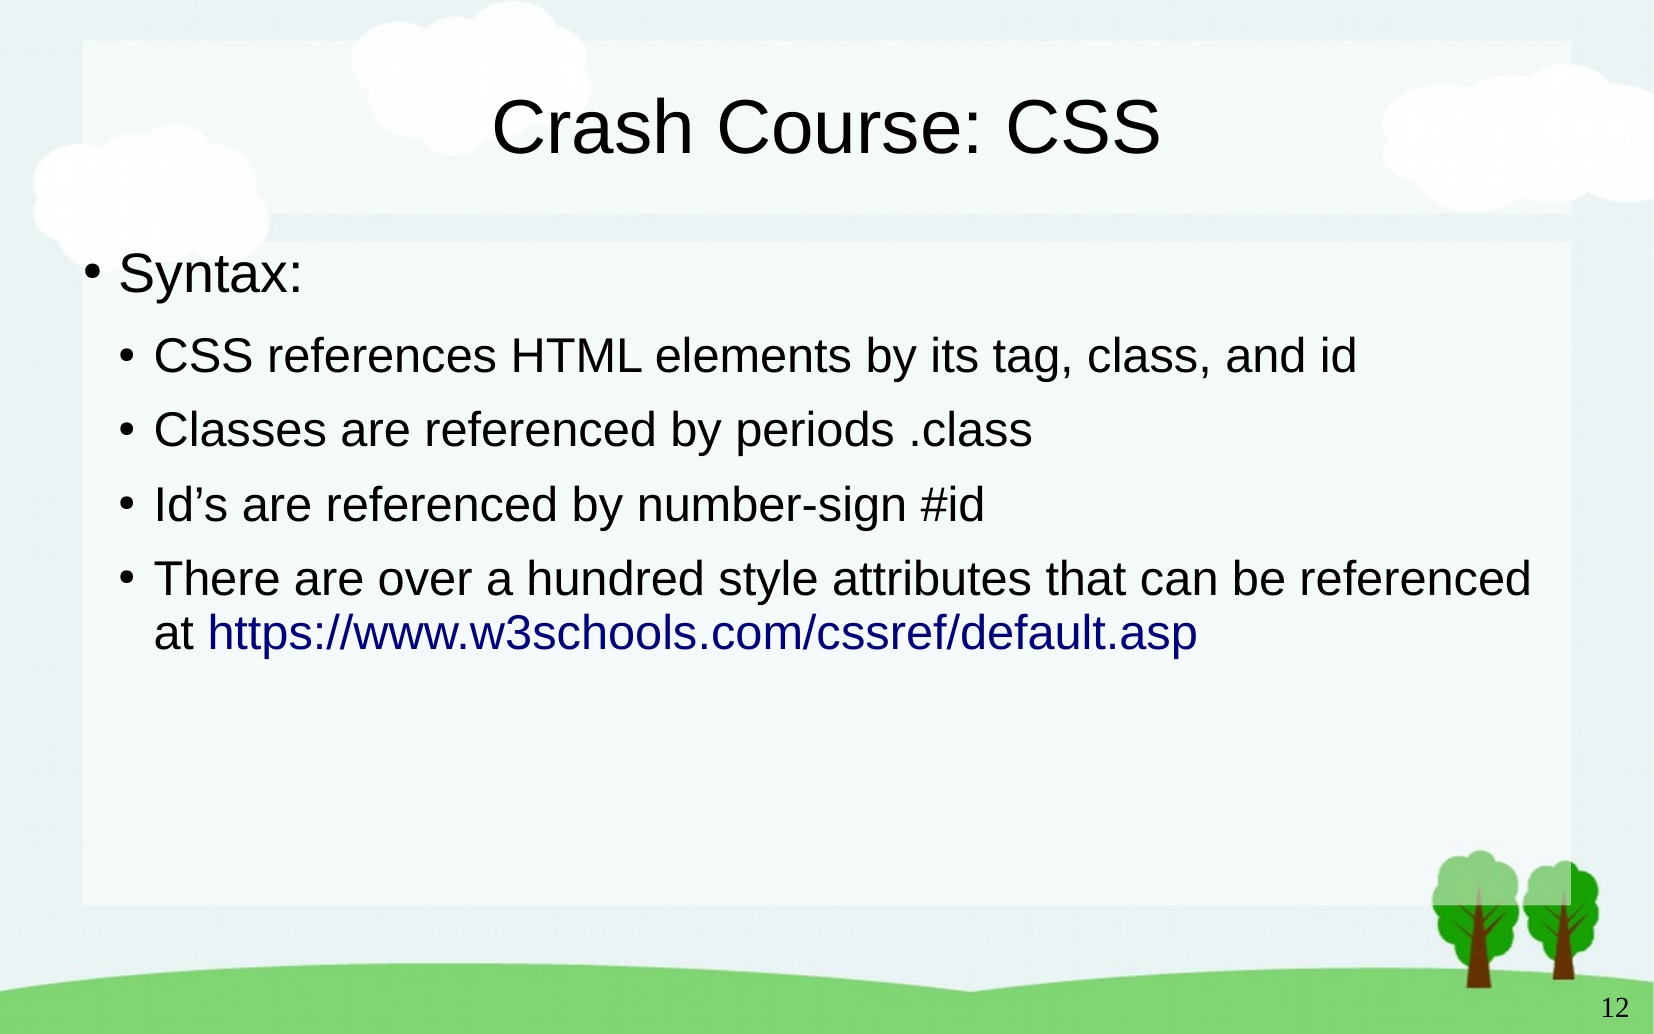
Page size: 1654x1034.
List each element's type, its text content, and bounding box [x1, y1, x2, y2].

picture [0, 0, 1654, 1034]
list Syntax: CSS references HTML elements by its tag, class, and id Classes are referenced by periods .class Id’s are referenced by number-sign #id There are over a hundred style attributes that can be referenced at https://www.w3schools.com/cssref/default.asp [82, 241, 1571, 906]
title Crash Course: CSS [82, 41, 1571, 214]
